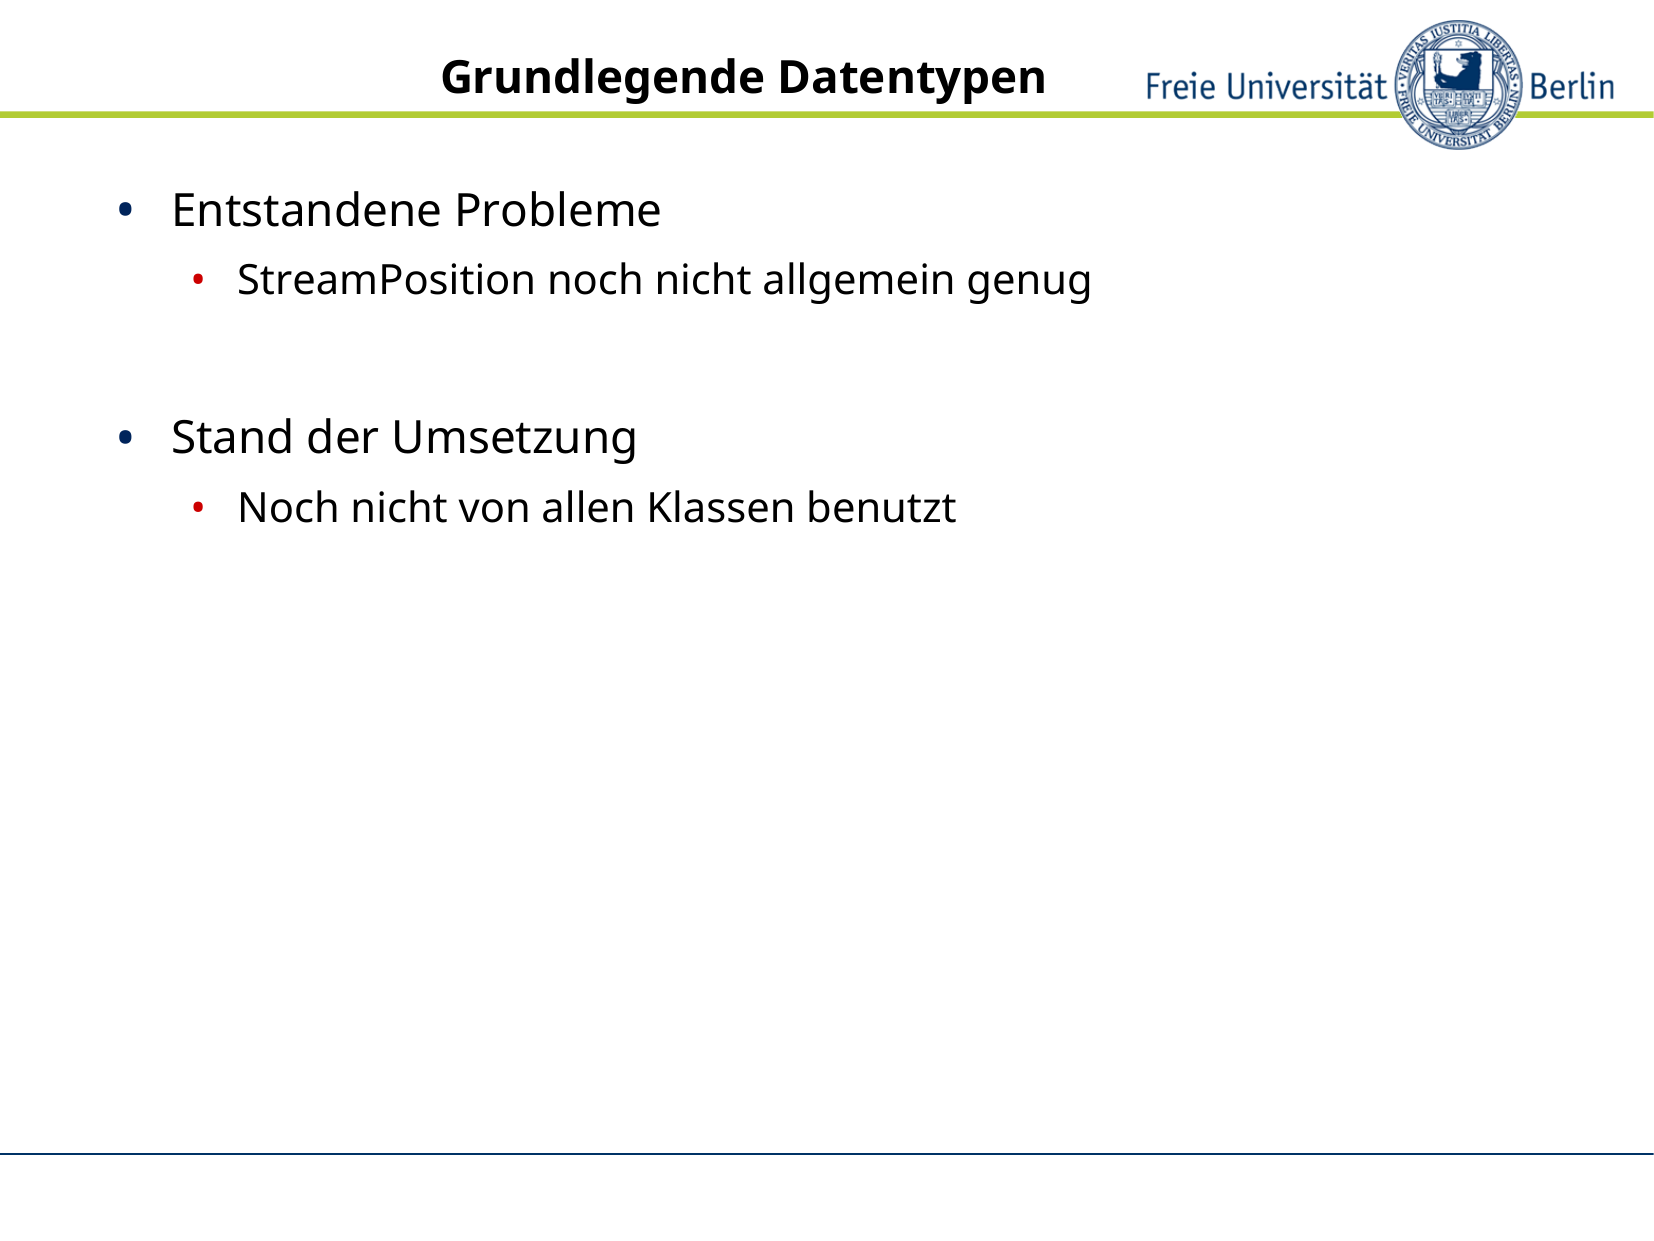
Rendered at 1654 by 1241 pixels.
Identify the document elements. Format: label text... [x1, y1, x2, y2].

title Grundlegende Datentypen [422, 0, 1654, 152]
list Entstandene Probleme StreamPosition noch nicht allgemein genug Stand der Umsetzung Noch nicht von allen Klassen benutzt [115, 177, 1418, 680]
